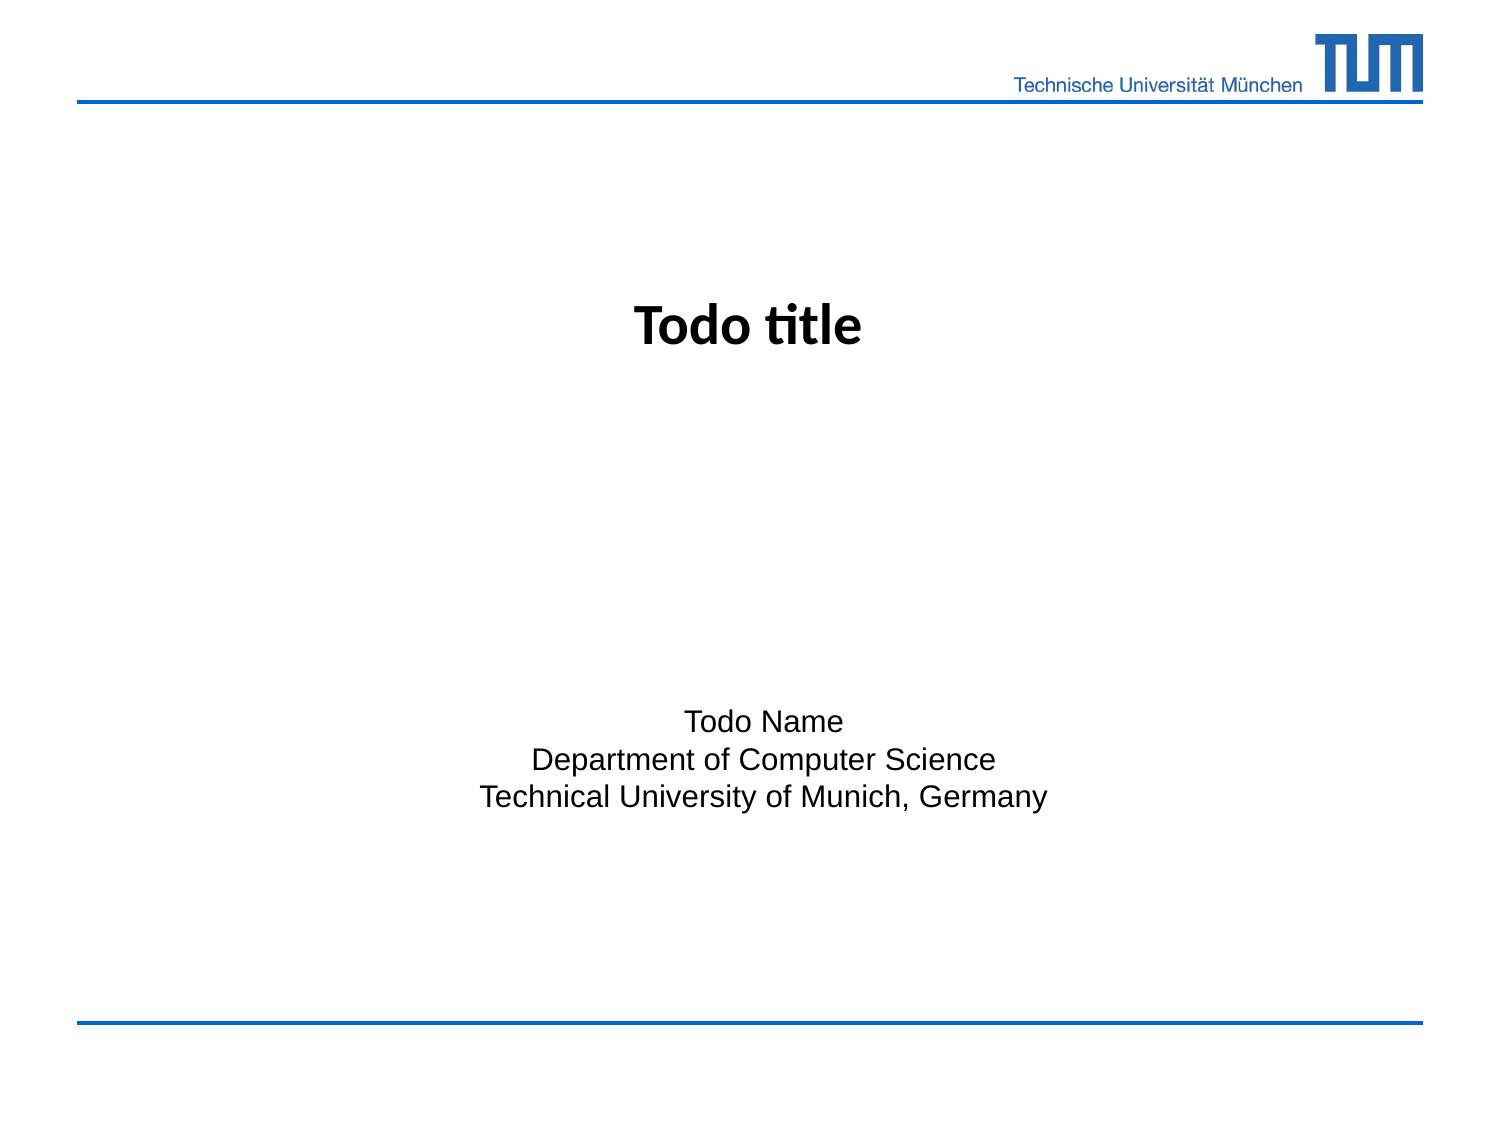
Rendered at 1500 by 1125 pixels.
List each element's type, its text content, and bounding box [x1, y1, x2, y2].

title Todo title [2, 279, 1494, 590]
subtitle Todo Name Department of Computer Science Technical University of Munich, Germany [239, 619, 1290, 971]
picture [1014, 34, 1423, 92]
